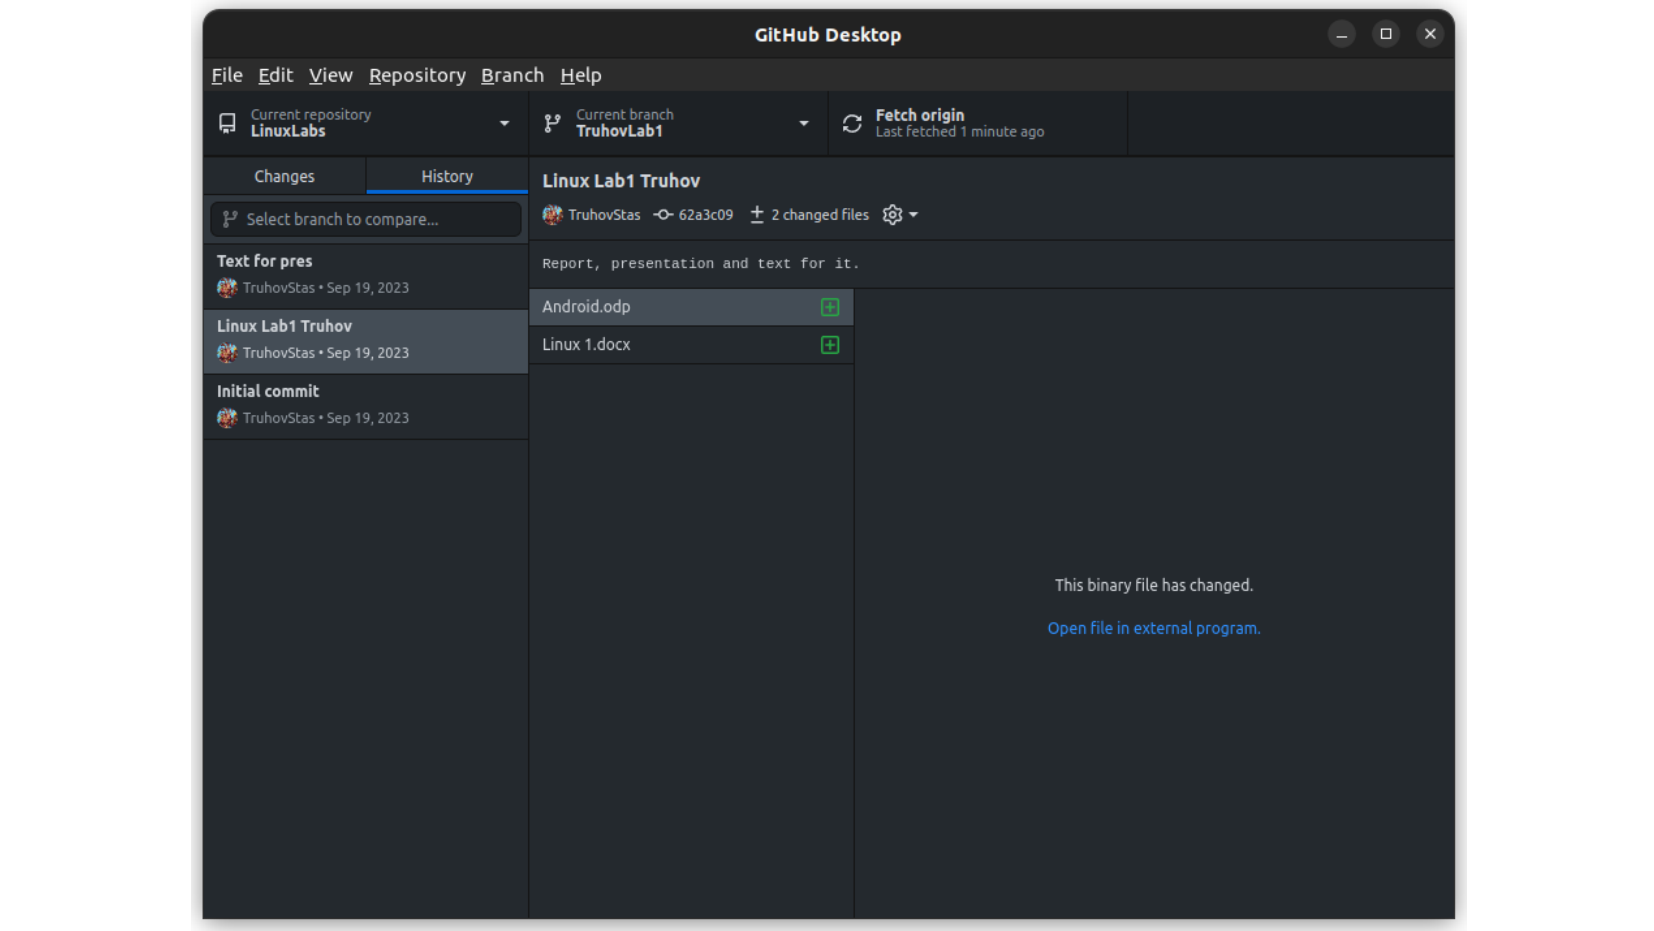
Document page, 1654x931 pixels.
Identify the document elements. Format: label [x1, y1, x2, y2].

picture [191, 0, 1467, 931]
